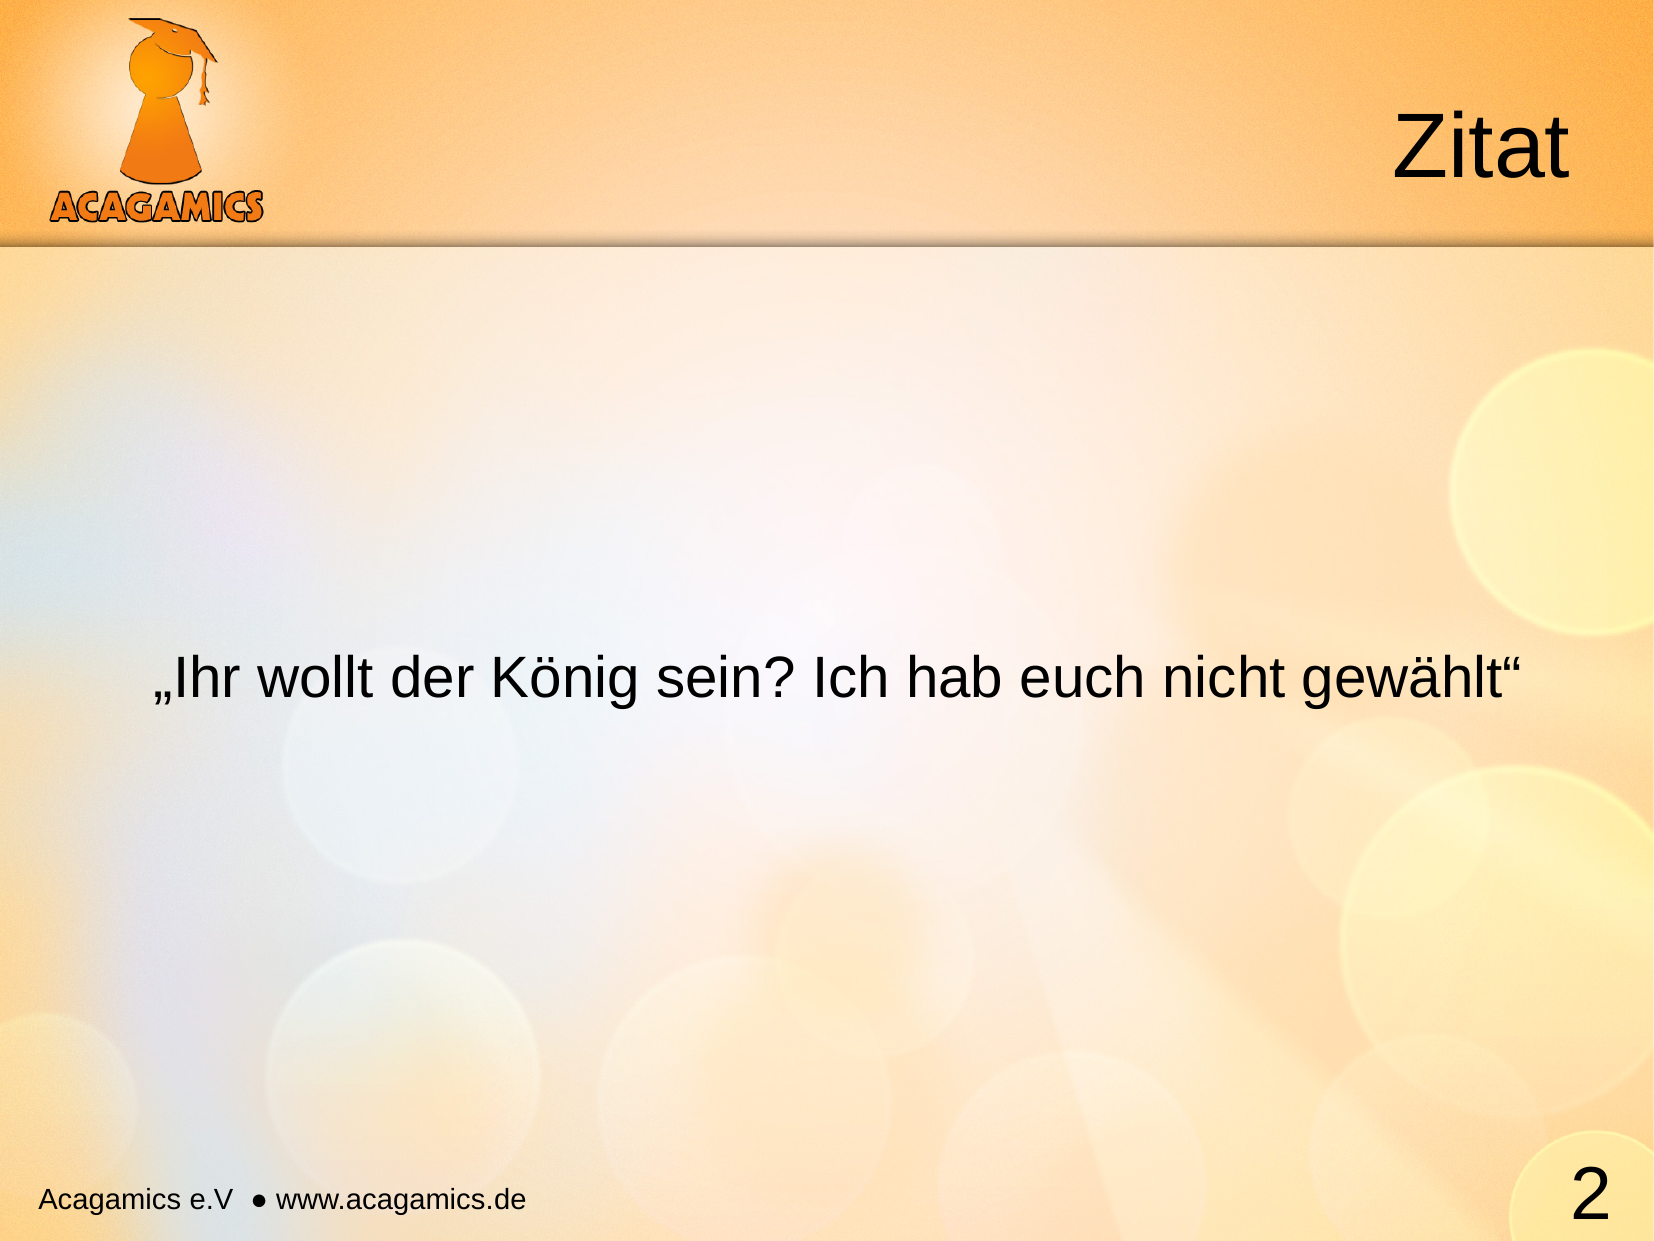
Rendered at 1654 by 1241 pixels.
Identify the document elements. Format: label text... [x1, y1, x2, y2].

list „Ihr wollt der König sein? Ich hab euch nicht gewählt“ [82, 290, 1571, 1109]
picture [0, 0, 1654, 1241]
title Zitat [324, 76, 1571, 216]
